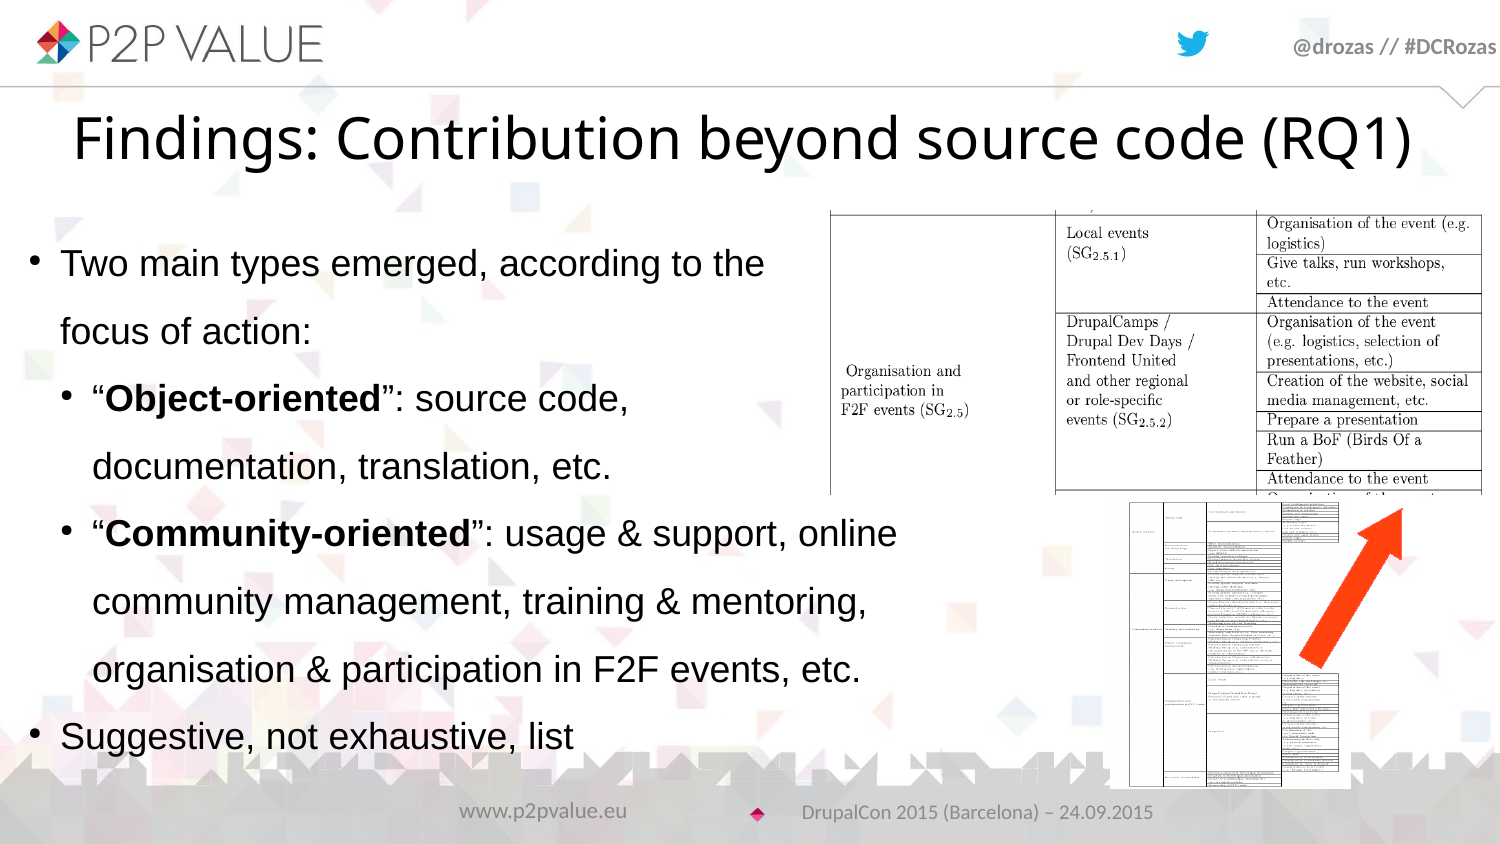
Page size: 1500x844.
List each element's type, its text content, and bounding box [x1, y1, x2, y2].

text_box @drozas // #DCRozas [1170, 15, 1500, 76]
picture [0, 0, 1500, 844]
text_box DrupalCon 2015 (Barcelona) – 24.09.2015 [788, 788, 1481, 834]
text_box www.p2pvalue.eu [453, 789, 672, 829]
title Findings: Contribution beyond source code (RQ1) [0, 92, 1486, 181]
subtitle Two main types emerged, according to the focus of action: “Object-oriented”: source code, documentation, translation, etc. “Community-oriented”: usage & support, online community management, training & mentoring, organisation & participation in F2F events, etc. Suggestive, not exhaustive, list [15, 210, 1066, 766]
text_box [1299, 508, 1403, 669]
